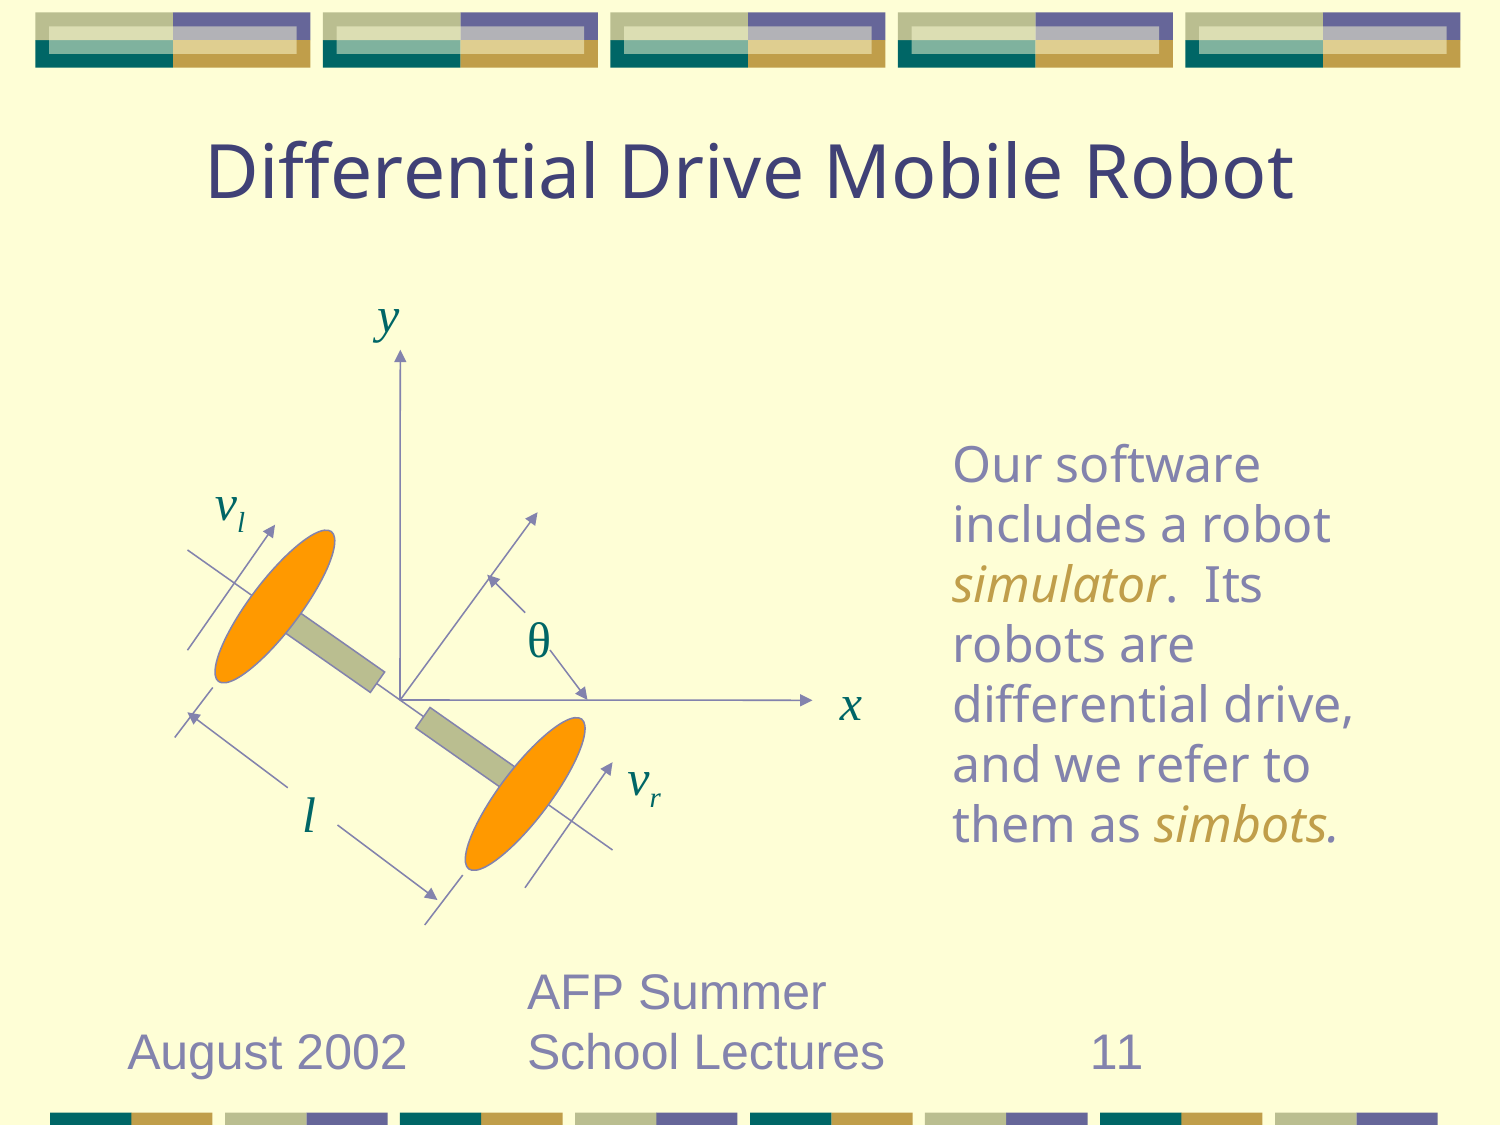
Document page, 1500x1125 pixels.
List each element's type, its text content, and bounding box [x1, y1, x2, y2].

text_box [215, 530, 385, 693]
text_box vl [200, 462, 276, 547]
text_box x [824, 662, 876, 738]
title Differential Drive Mobile Robot [112, 99, 1388, 238]
text_box [415, 707, 586, 871]
text_box θ [512, 599, 563, 676]
text_box l [287, 774, 338, 851]
text_box Our software includes a robot simulator. Its robots are differential drive, and we refer to them as simbots. [937, 424, 1438, 861]
text_box y [362, 274, 426, 351]
text_box vr [612, 737, 700, 822]
